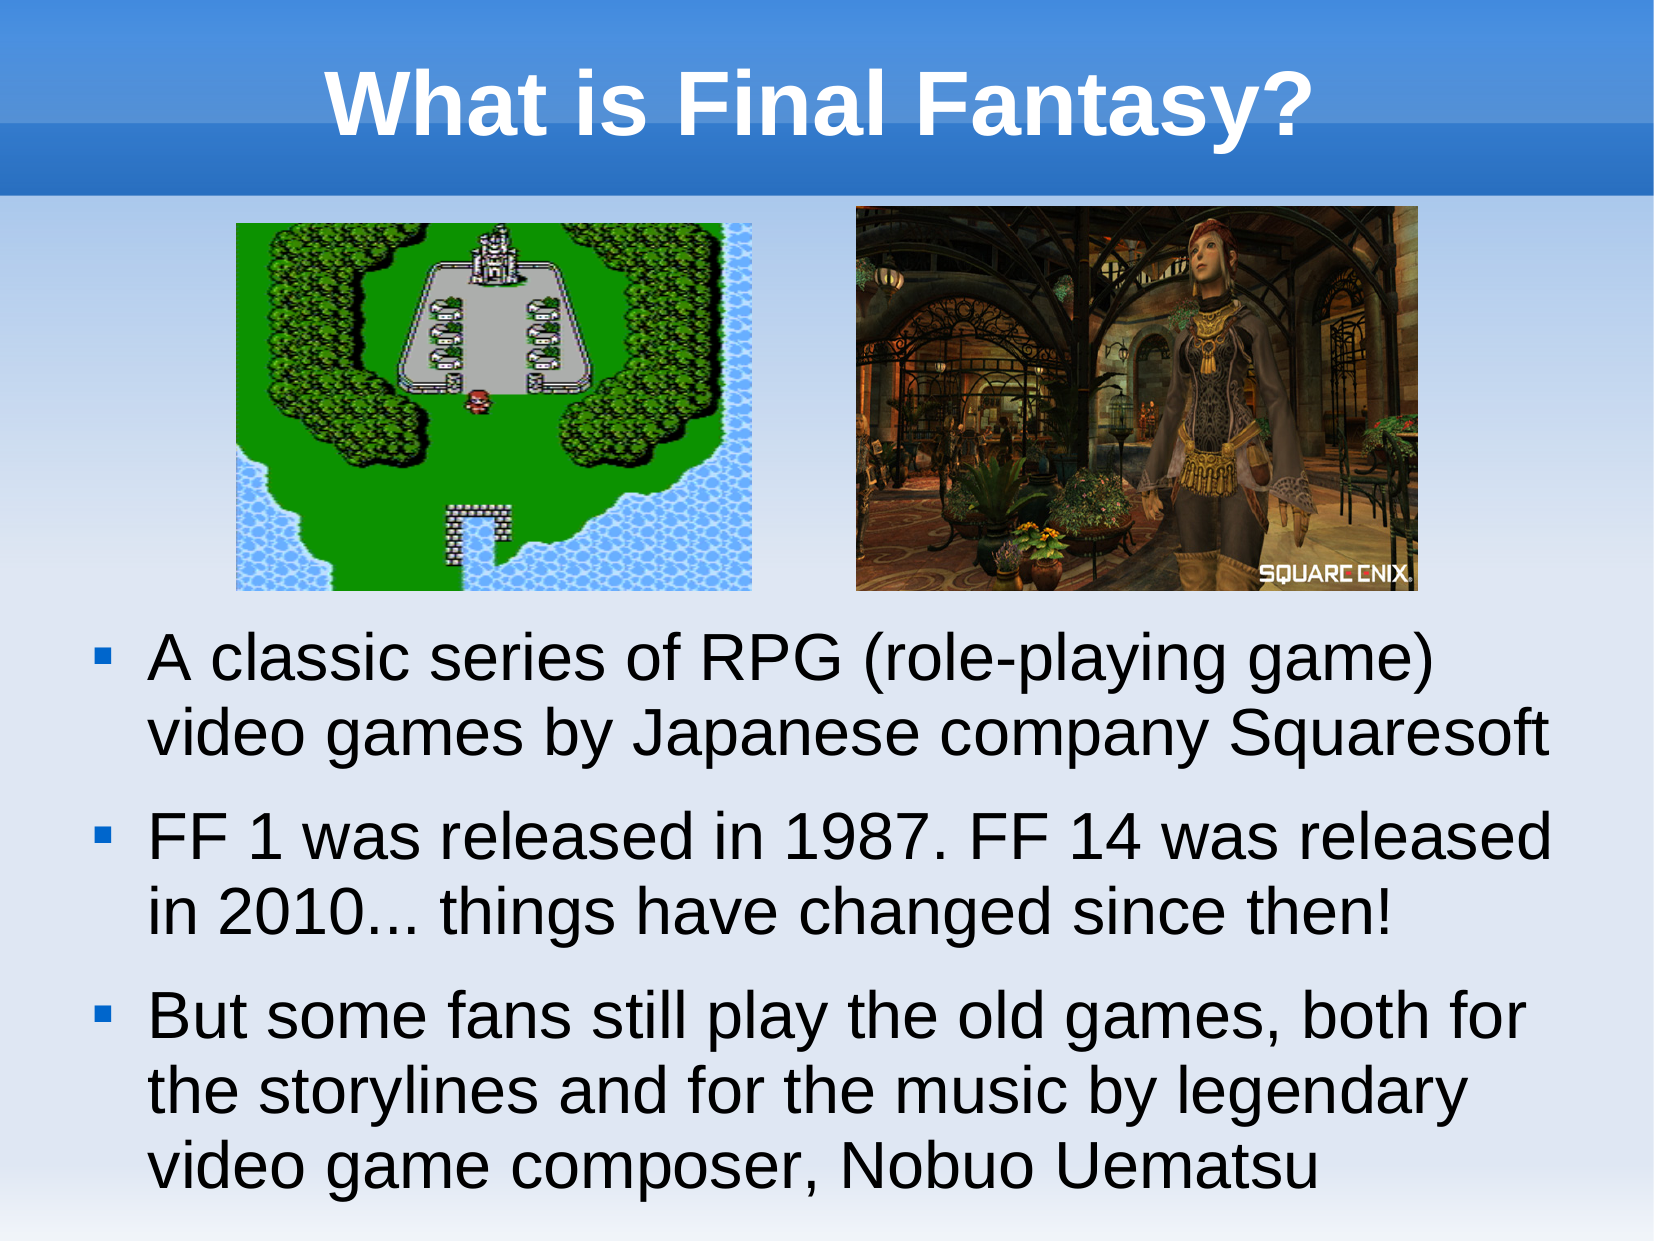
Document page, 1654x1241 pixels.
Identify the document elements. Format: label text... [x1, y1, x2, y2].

title What is Final Fantasy? [76, 7, 1565, 200]
list A classic series of RPG (role-playing game) video games by Japanese company Squaresoft FF 1 was released in 1987. FF 14 was released in 2010... things have changed since then! But some fans still play the old games, both for the storylines and for the music by legendary video game composer, Nobuo Uematsu [76, 620, 1565, 1203]
picture [0, 0, 1654, 1241]
